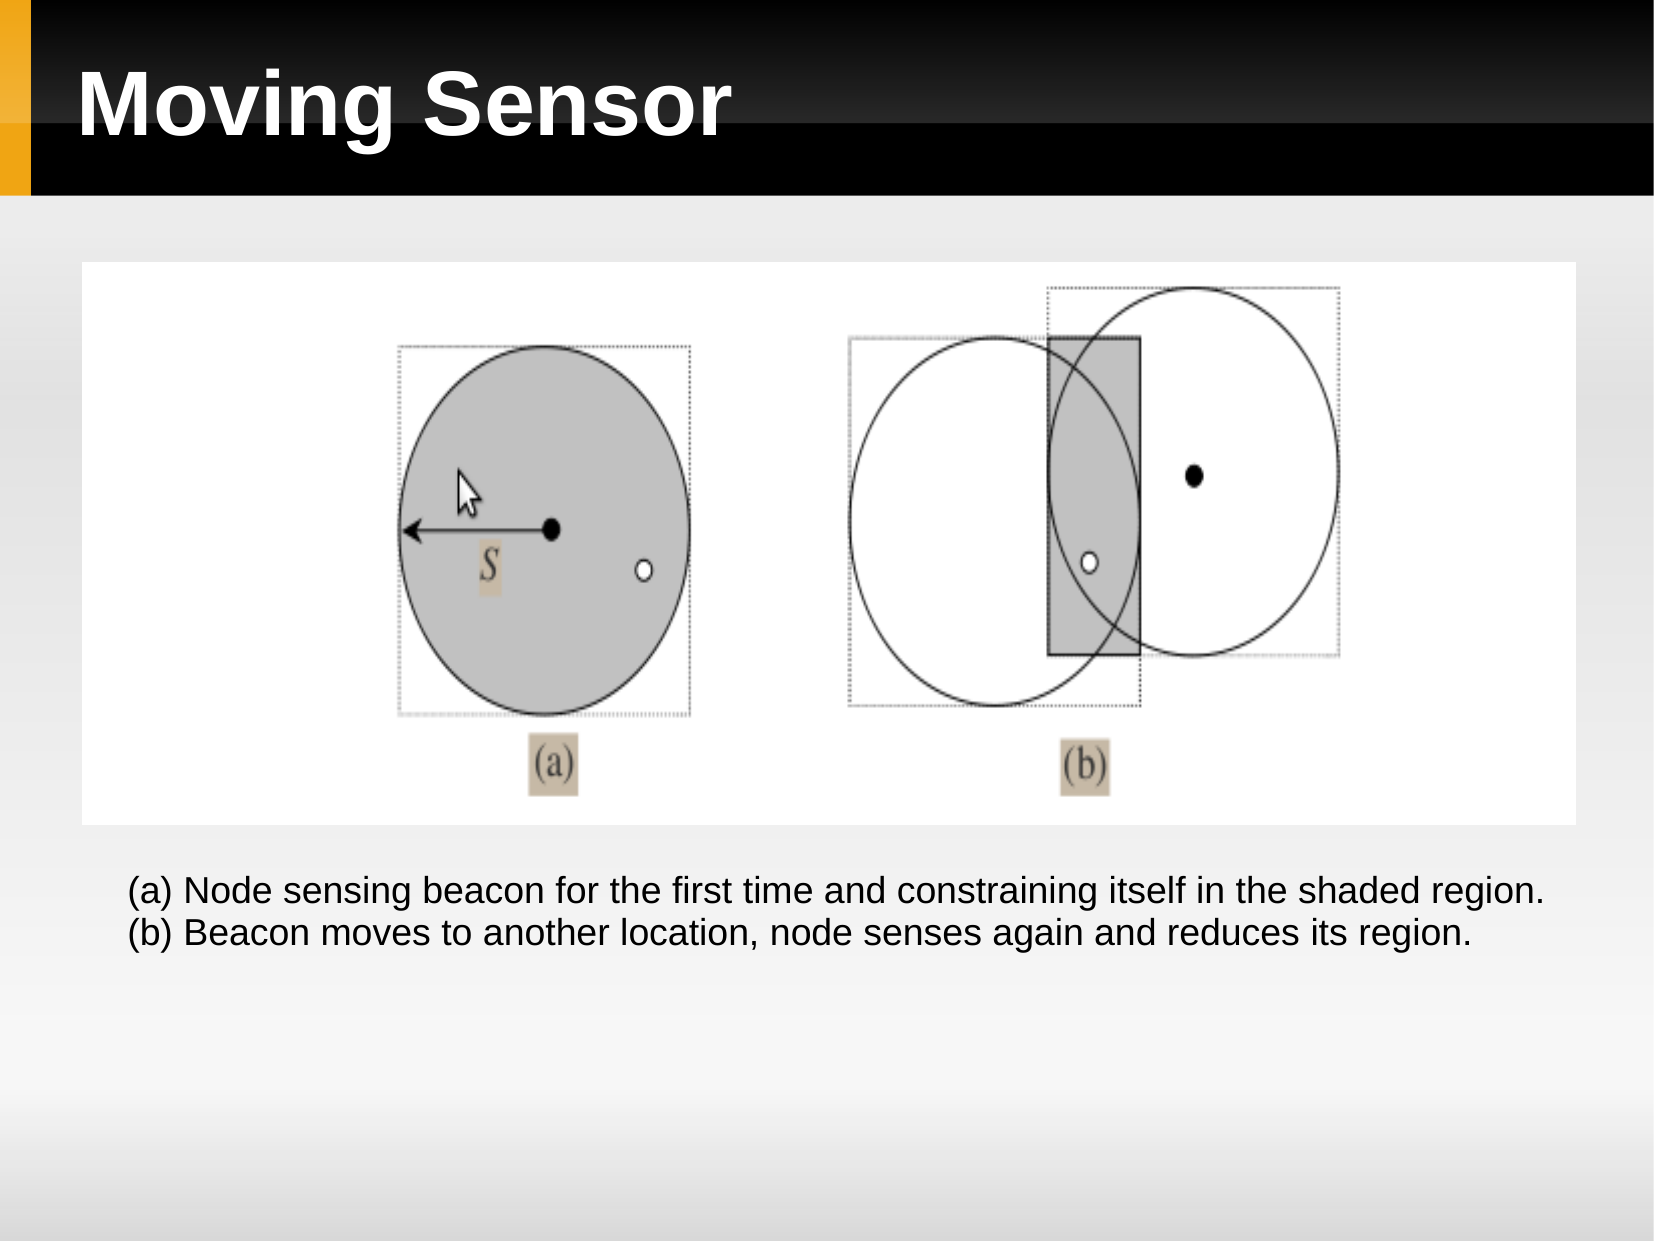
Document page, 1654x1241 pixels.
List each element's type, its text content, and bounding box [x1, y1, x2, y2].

text_box (a) Node sensing beacon for the first time and constraining itself in the shaded region. (b) Beacon moves to another location, node senses again and reduces its region. [112, 862, 1576, 962]
picture [0, 0, 1654, 1241]
title Moving Sensor [76, 7, 1565, 200]
